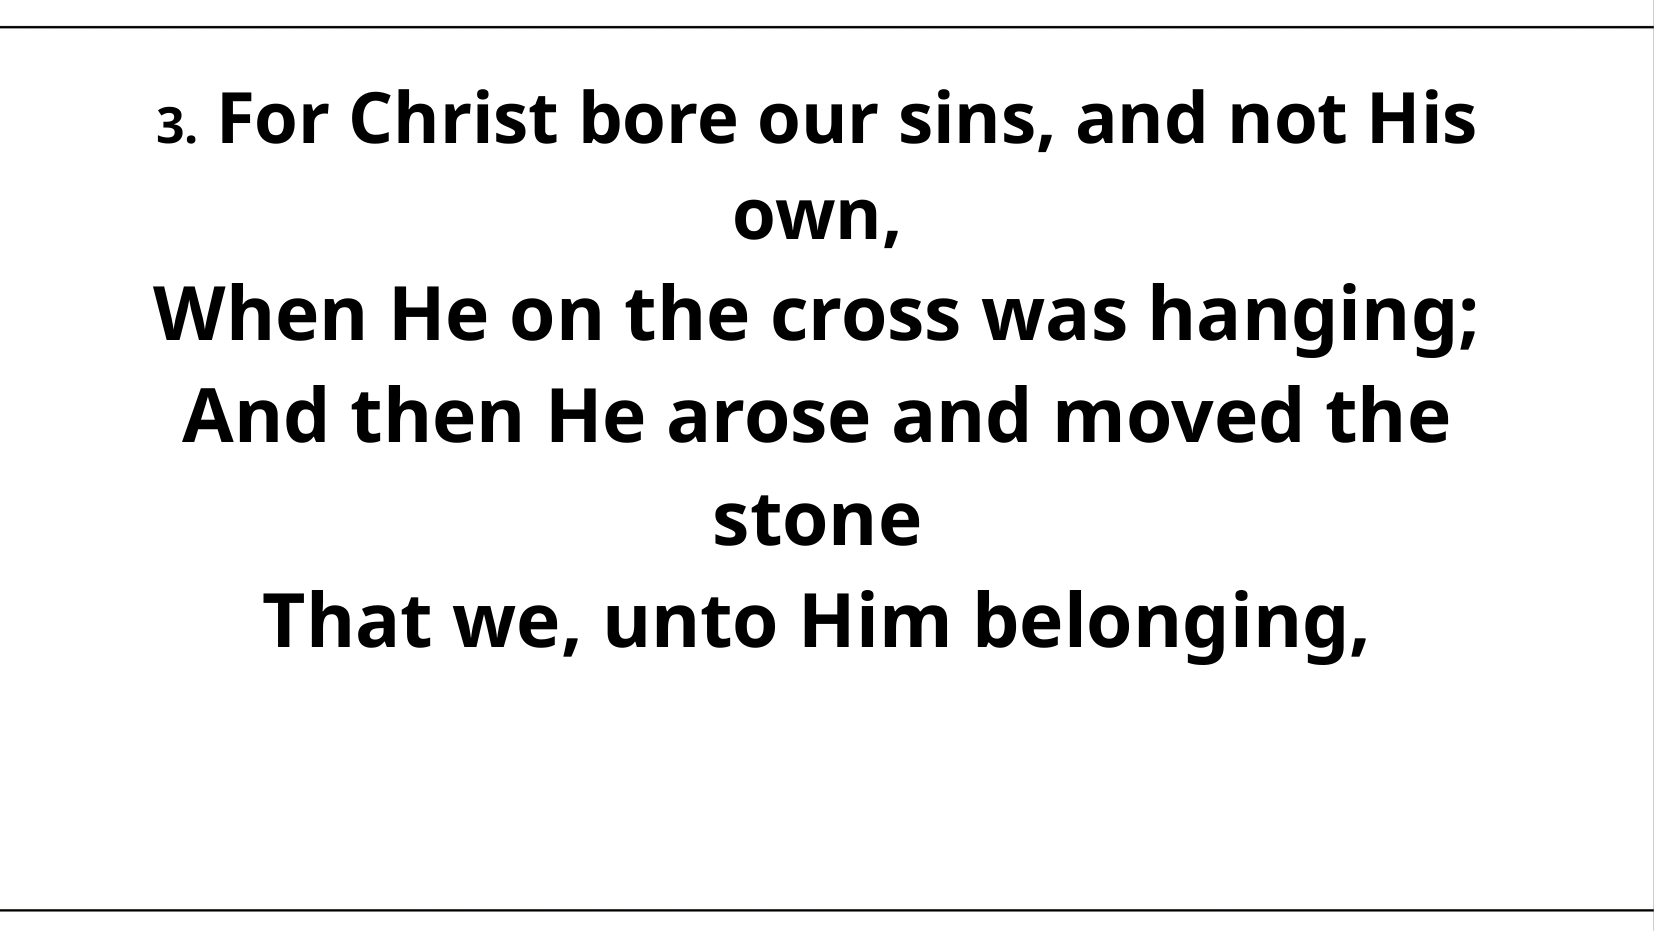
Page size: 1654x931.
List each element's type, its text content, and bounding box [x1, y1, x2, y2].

text_box 3. For Christ bore our sins, and not His own, When He on the cross was hanging; And then He arose and moved the stone That we, unto Him belonging, [75, 60, 1561, 469]
picture [0, 0, 1654, 931]
